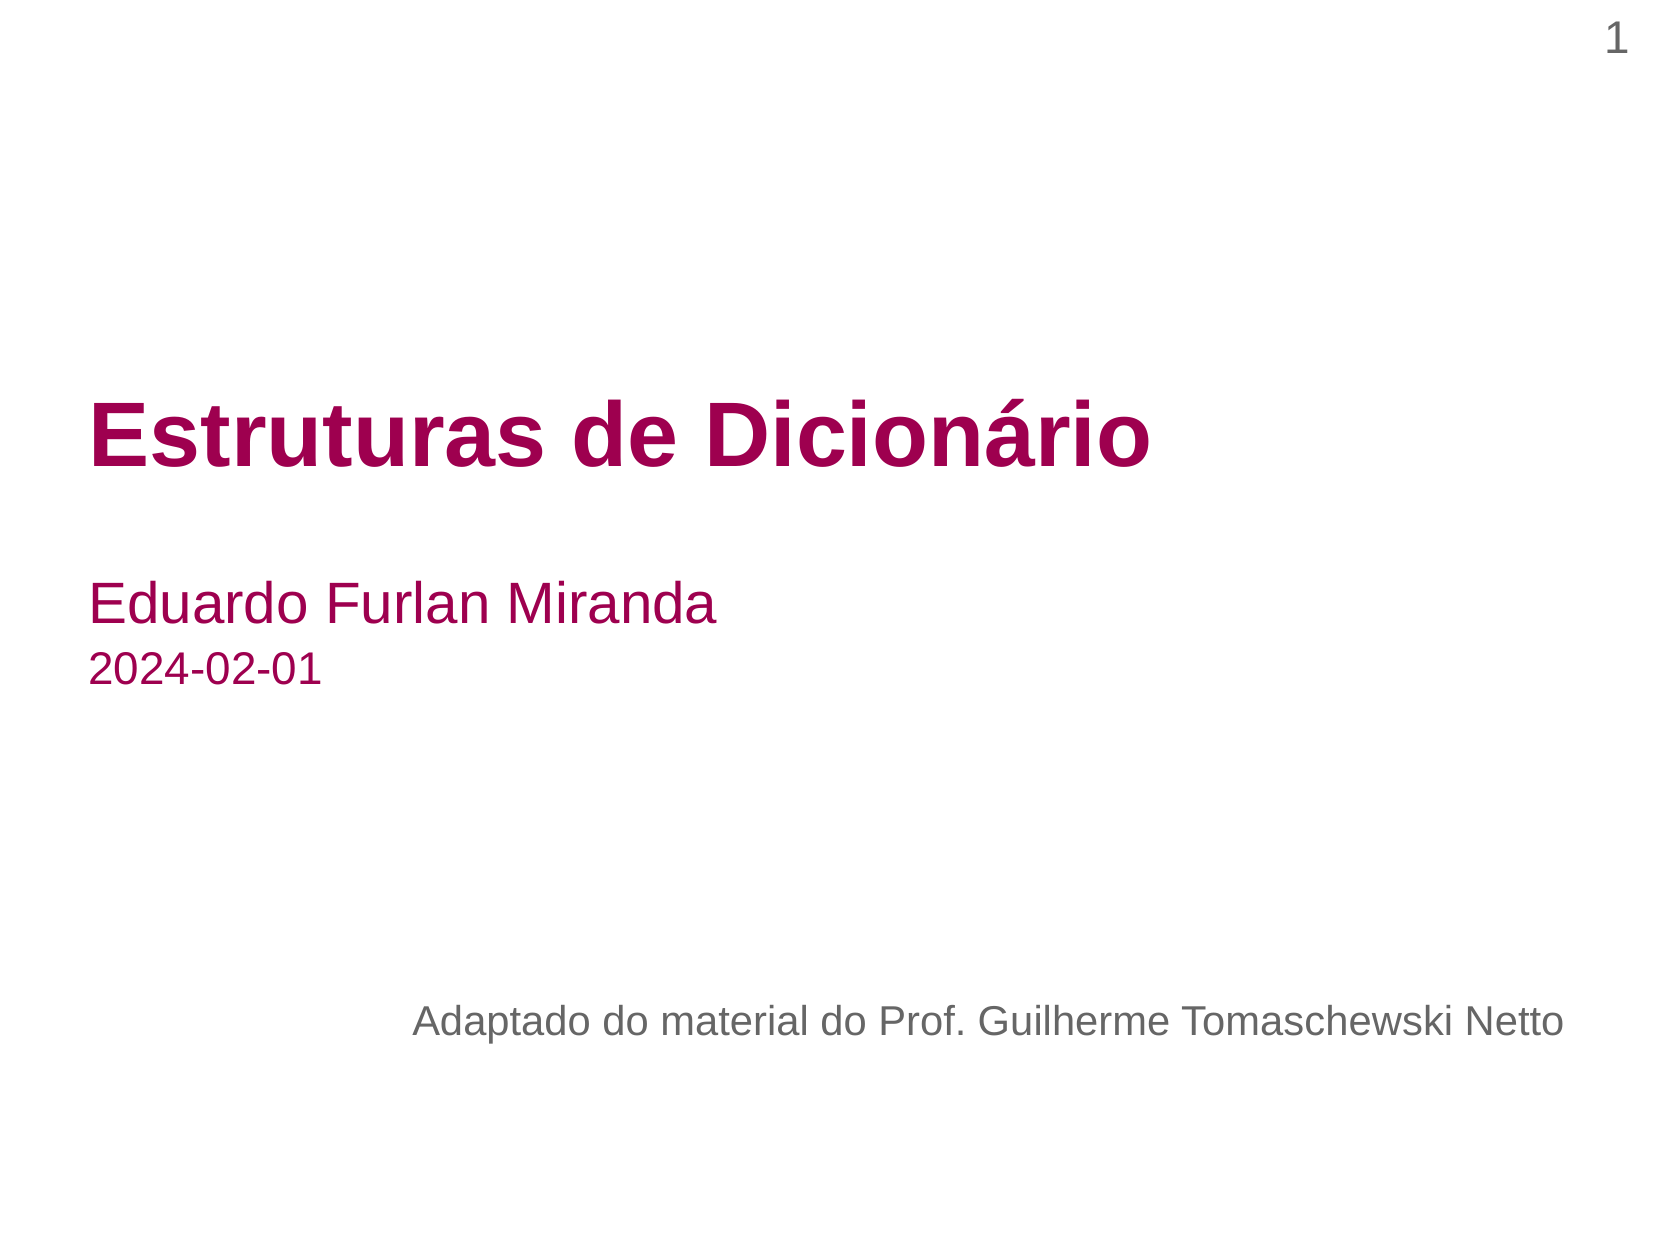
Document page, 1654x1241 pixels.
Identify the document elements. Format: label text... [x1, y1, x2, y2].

list Adaptado do material do Prof. Guilherme Tomaschewski Netto [88, 998, 1565, 1211]
title Estruturas de Dicionário Eduardo Furlan Miranda 2024-02-01 [88, 29, 1565, 998]
